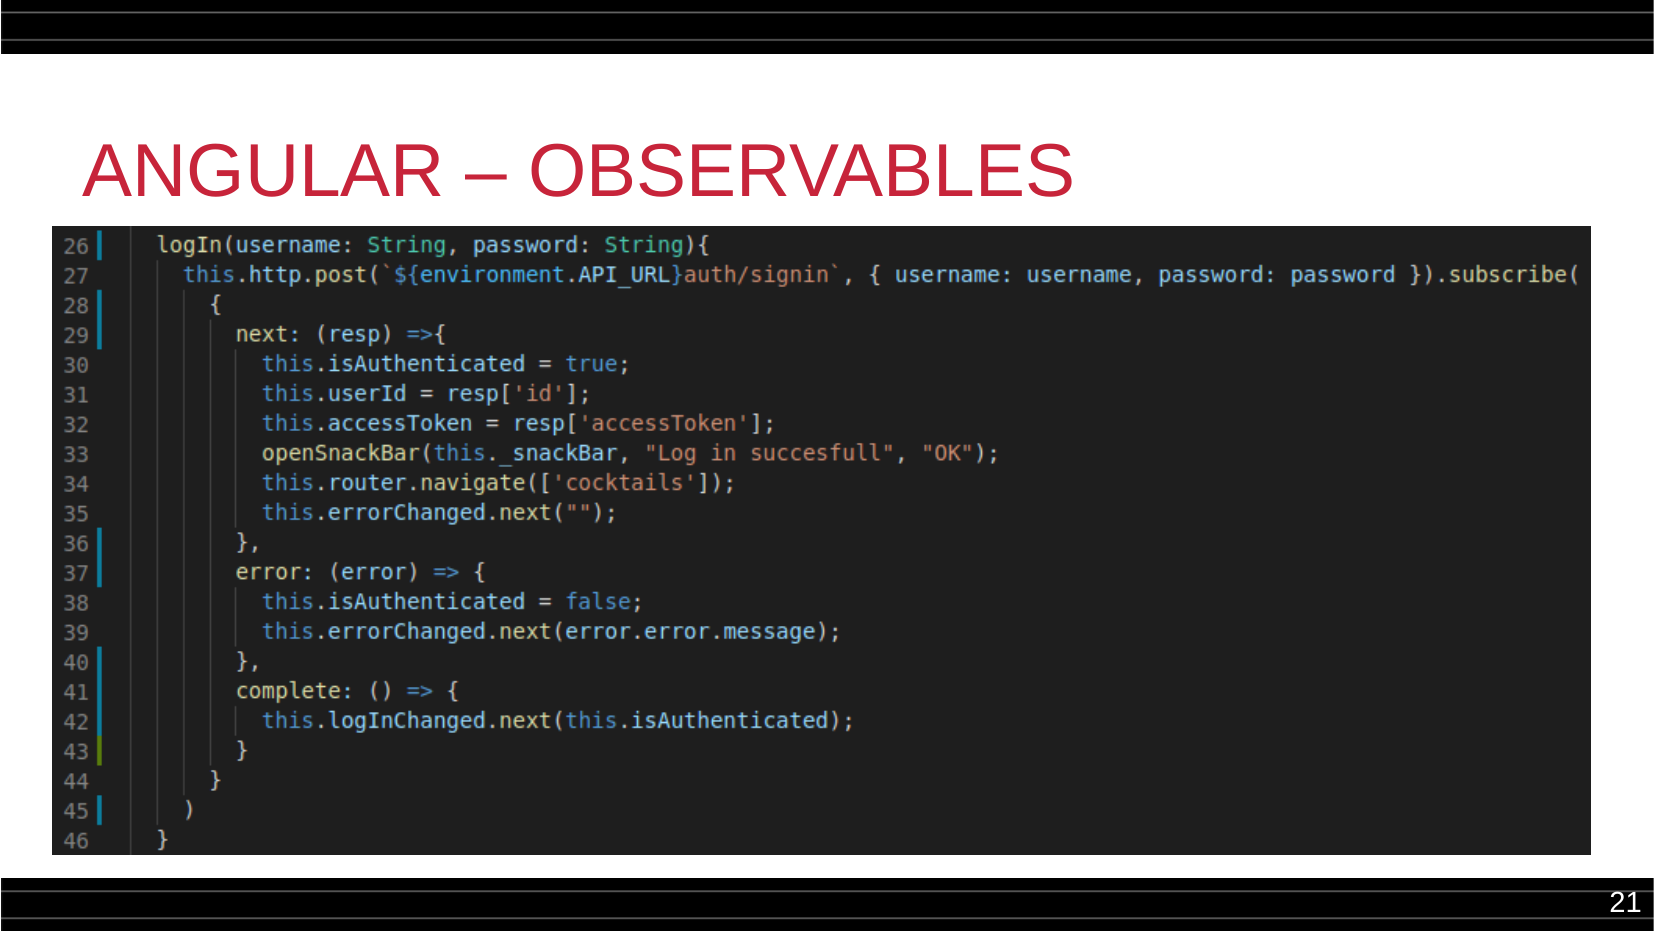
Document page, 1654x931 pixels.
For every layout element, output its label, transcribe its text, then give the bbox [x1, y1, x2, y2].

picture [1, 0, 1654, 54]
title ANGULAR – OBSERVABLES [82, 92, 1571, 226]
picture [52, 226, 1591, 856]
list [82, 184, 735, 226]
picture [1, 878, 1654, 931]
